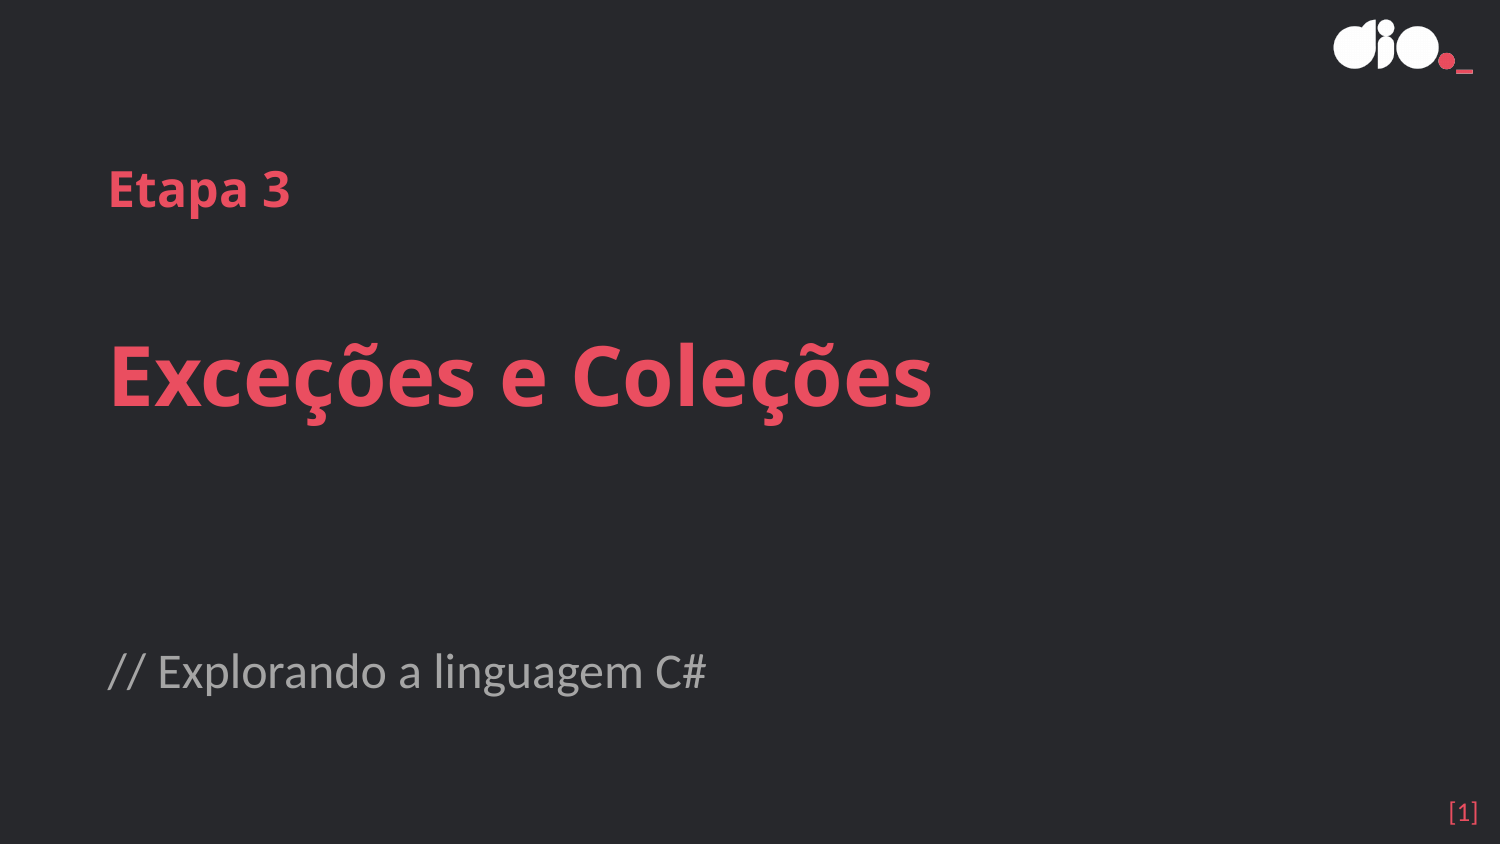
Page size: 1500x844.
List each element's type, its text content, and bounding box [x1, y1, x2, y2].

picture [1333, 19, 1473, 74]
text_box Exceções e Coleções [92, 292, 1309, 558]
text_box Etapa 3 [92, 142, 1309, 223]
slide_number [<number>] [1403, 779, 1494, 844]
text_box // Explorando a linguagem C# [92, 635, 1309, 701]
